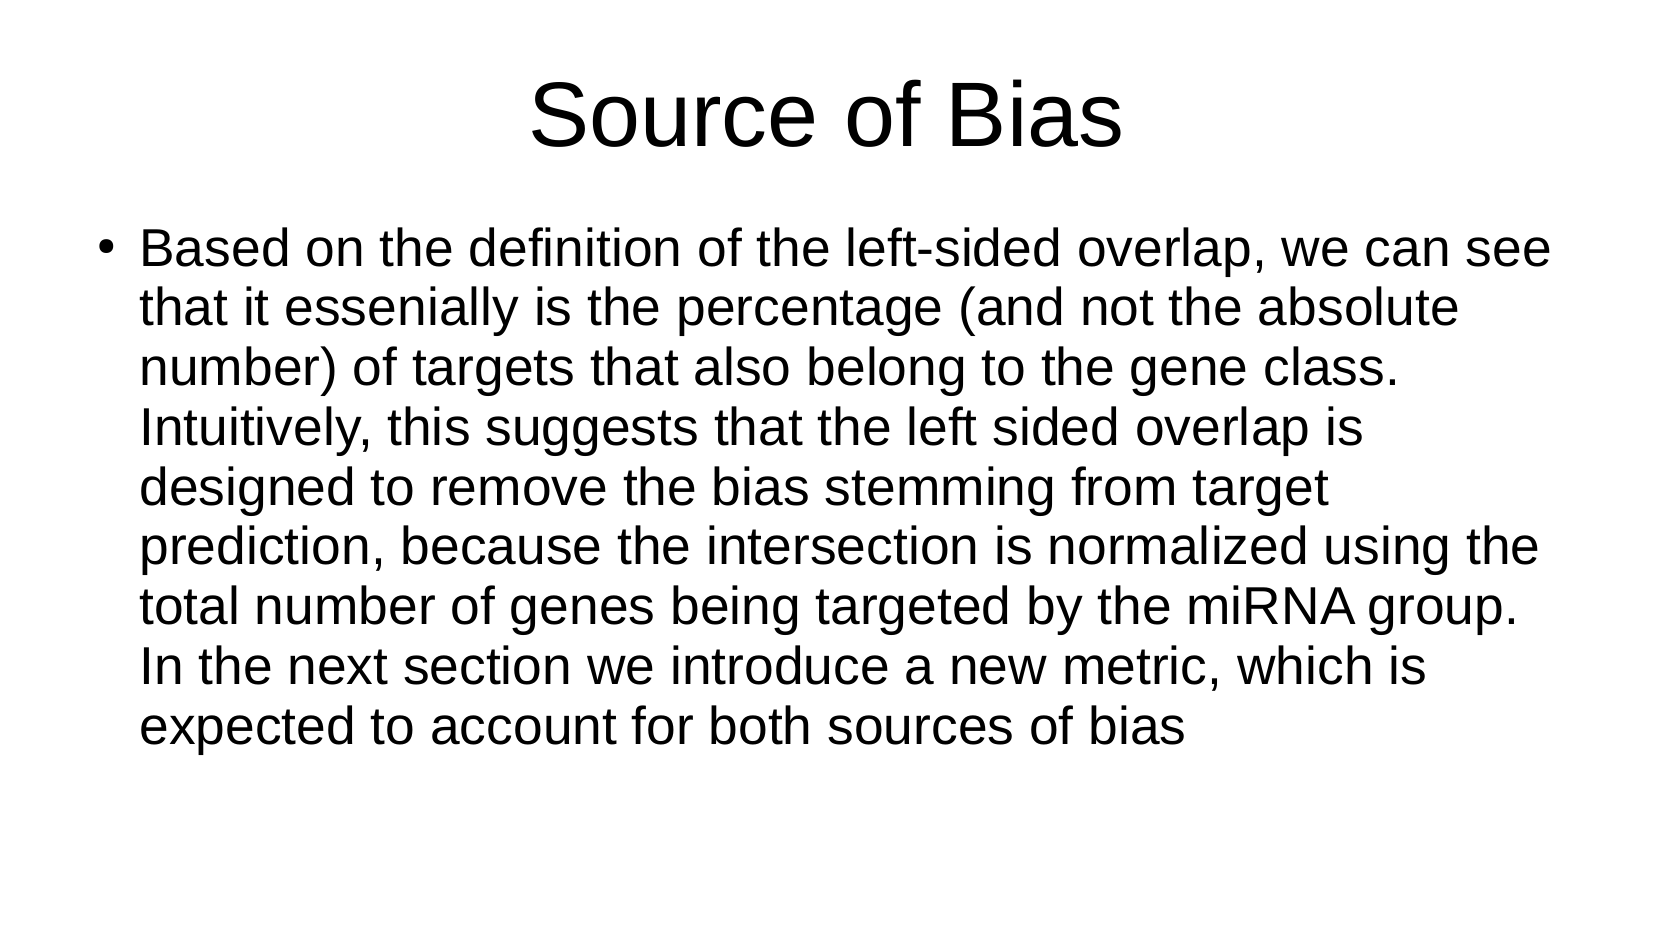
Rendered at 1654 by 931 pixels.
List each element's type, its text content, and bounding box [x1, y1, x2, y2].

list Based on the definition of the left-sided overlap, we can see that it essenially is the percentage (and not the absolute number) of targets that also belong to the gene class. Intuitively, this suggests that the left sided overlap is designed to remove the bias stemming from target prediction, because the intersection is normalized using the total number of genes being targeted by the miRNA group. In the next section we introduce a new metric, which is expected to account for both sources of bias [82, 217, 1571, 758]
title Source of Bias [82, 37, 1571, 193]
